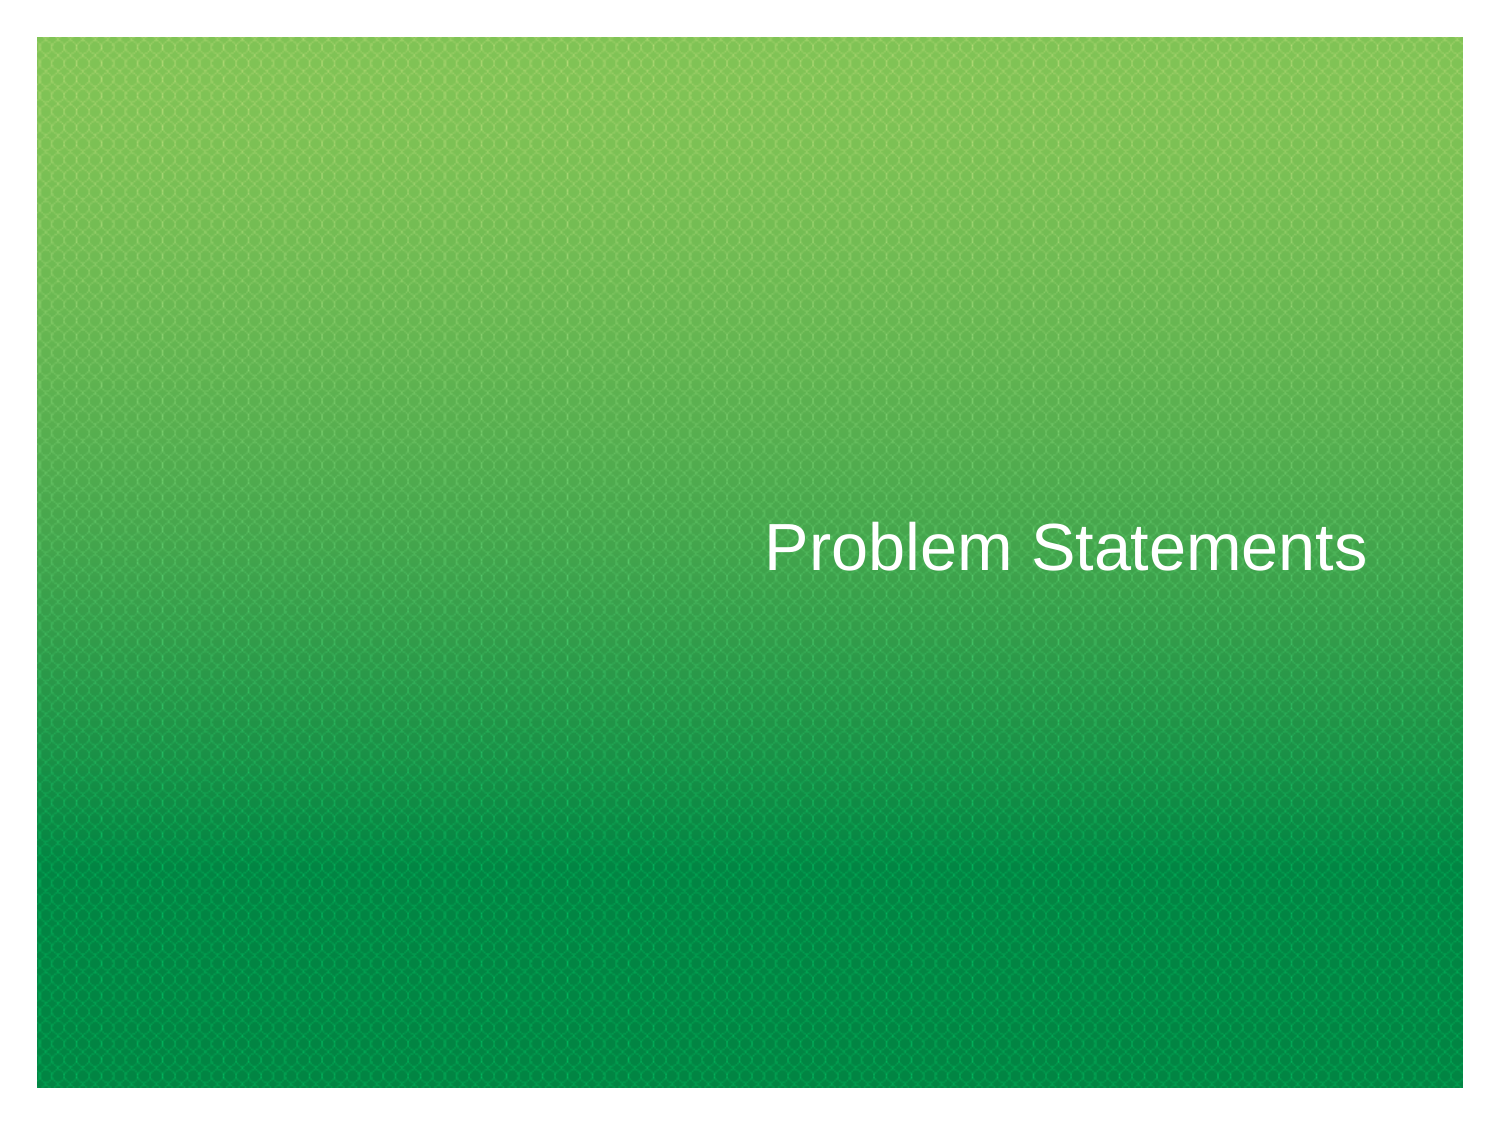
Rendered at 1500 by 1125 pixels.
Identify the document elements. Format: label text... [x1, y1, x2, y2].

picture [37, 37, 1463, 1088]
text_box Problem Statements [134, 449, 1369, 638]
